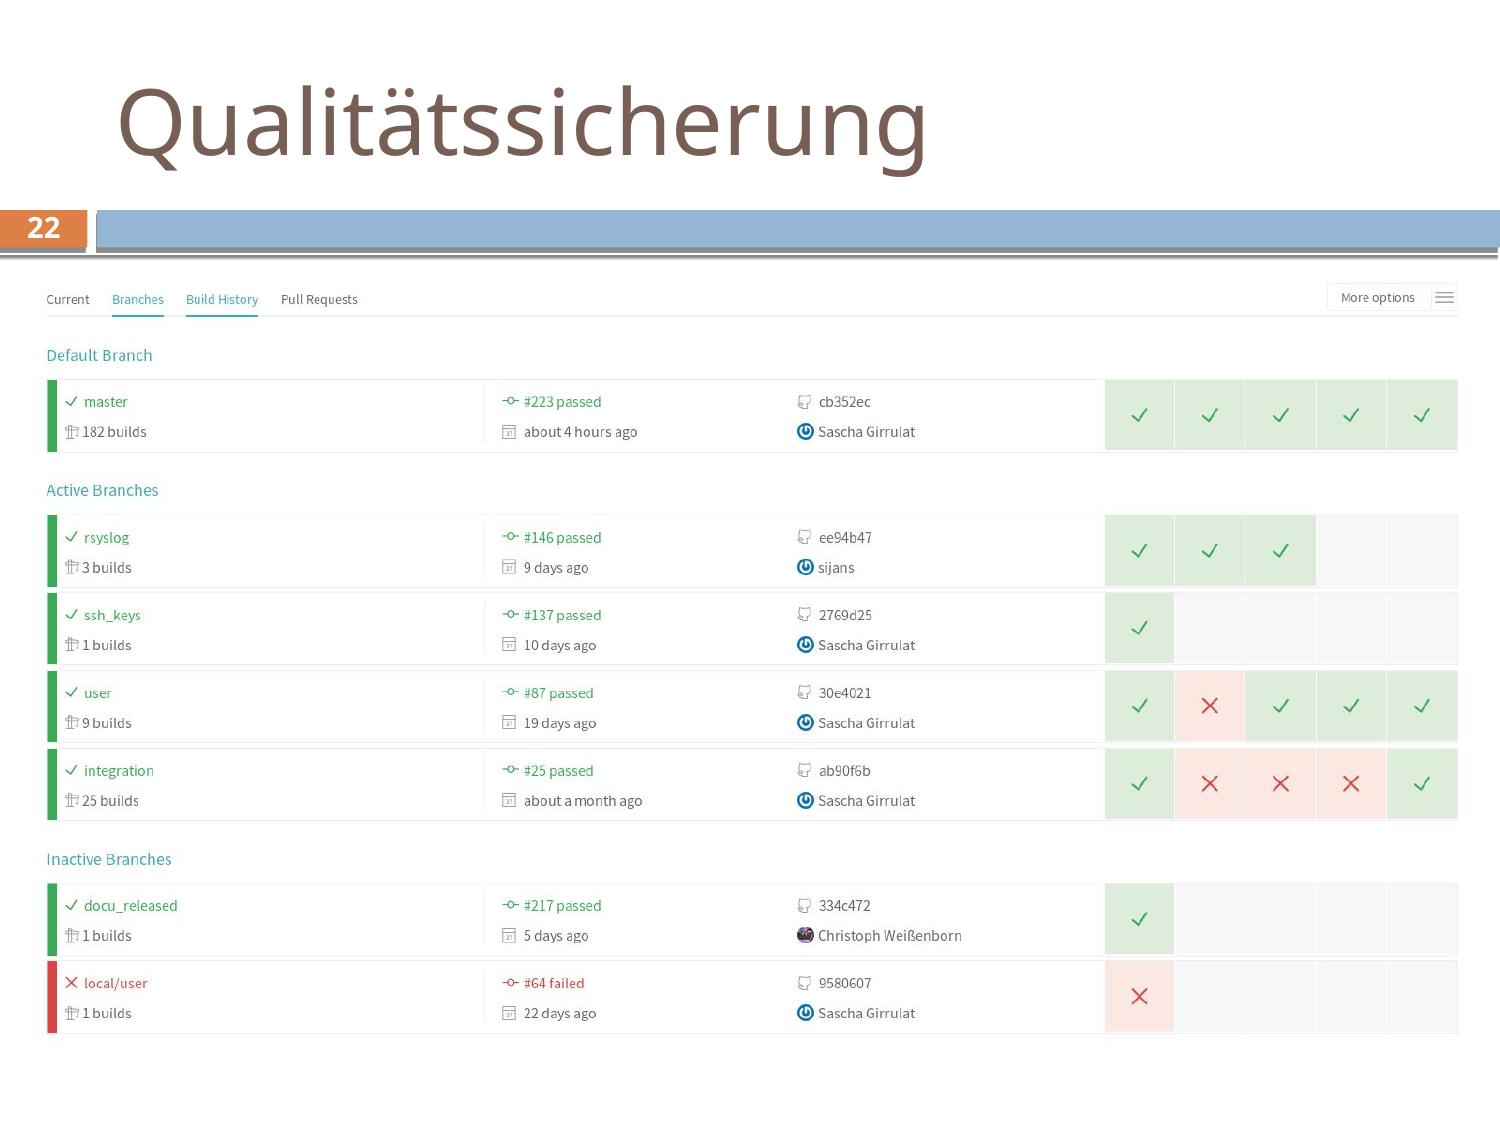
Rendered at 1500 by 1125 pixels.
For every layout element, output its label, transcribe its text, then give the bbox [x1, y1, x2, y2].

picture [33, 279, 1469, 1046]
title Qualitätssicherung [100, 37, 1438, 200]
